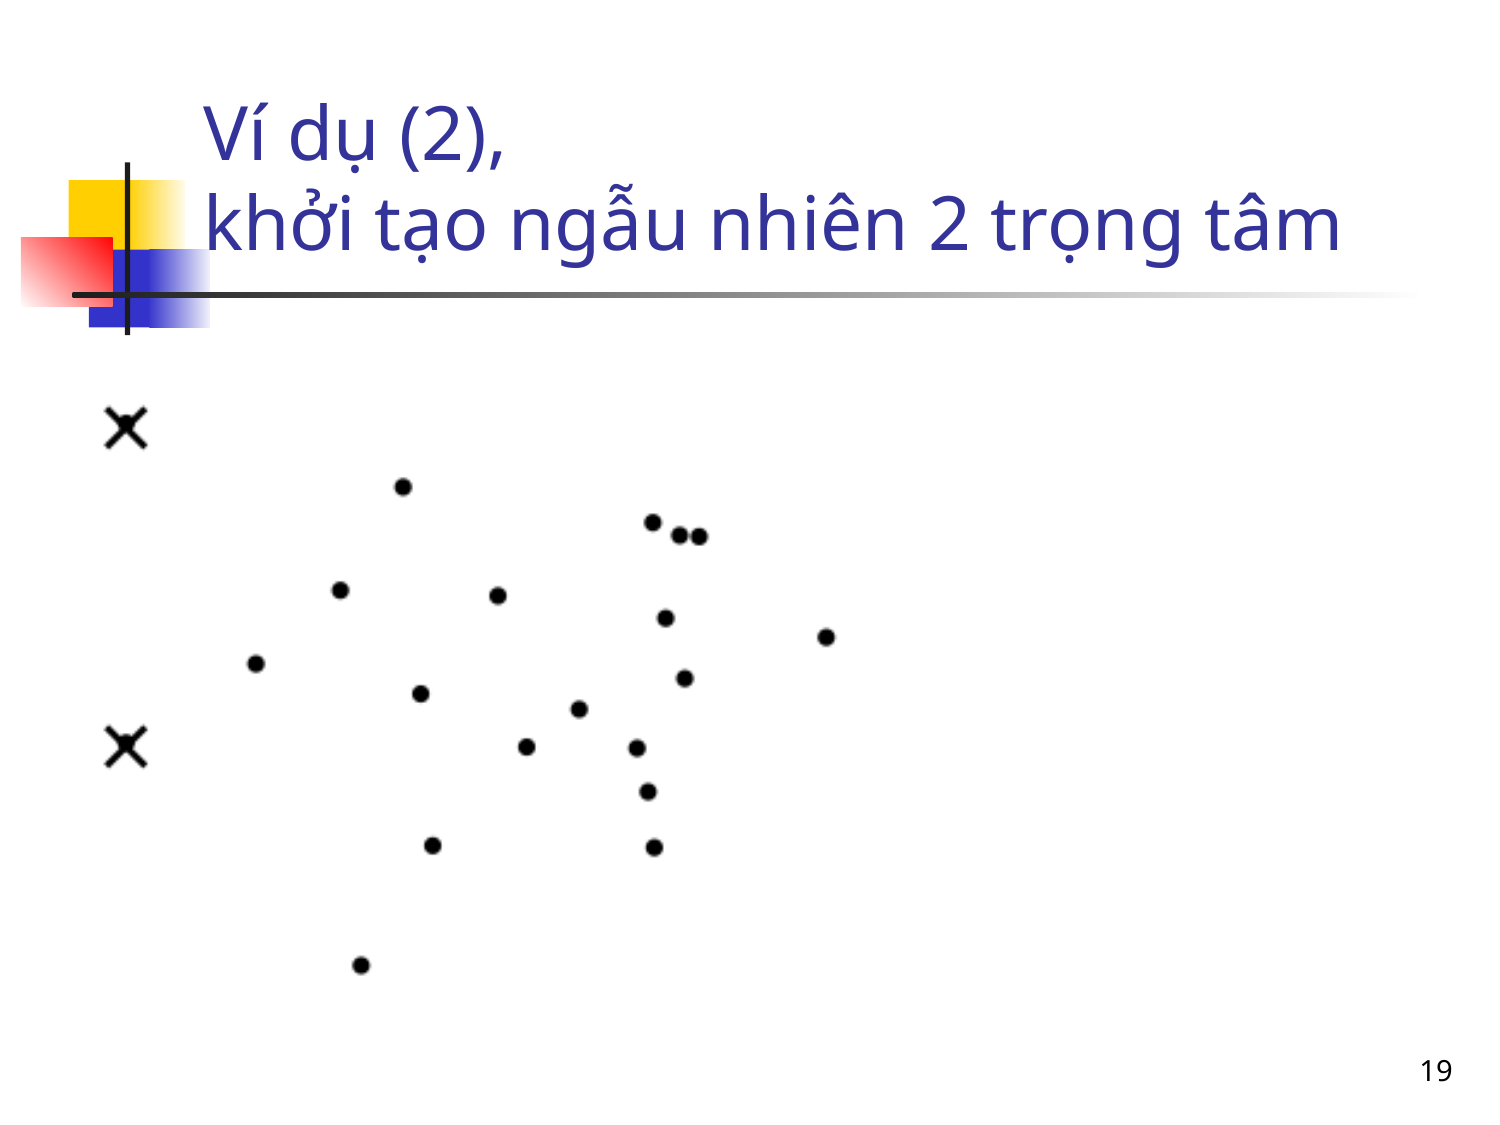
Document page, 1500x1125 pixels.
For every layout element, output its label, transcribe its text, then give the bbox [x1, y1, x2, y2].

picture [90, 389, 847, 988]
text_box Ví dụ (2), khởi tạo ngẫu nhiên 2 trọng tâm [188, 78, 1468, 275]
slide_number <number> [1155, 1024, 1468, 1100]
